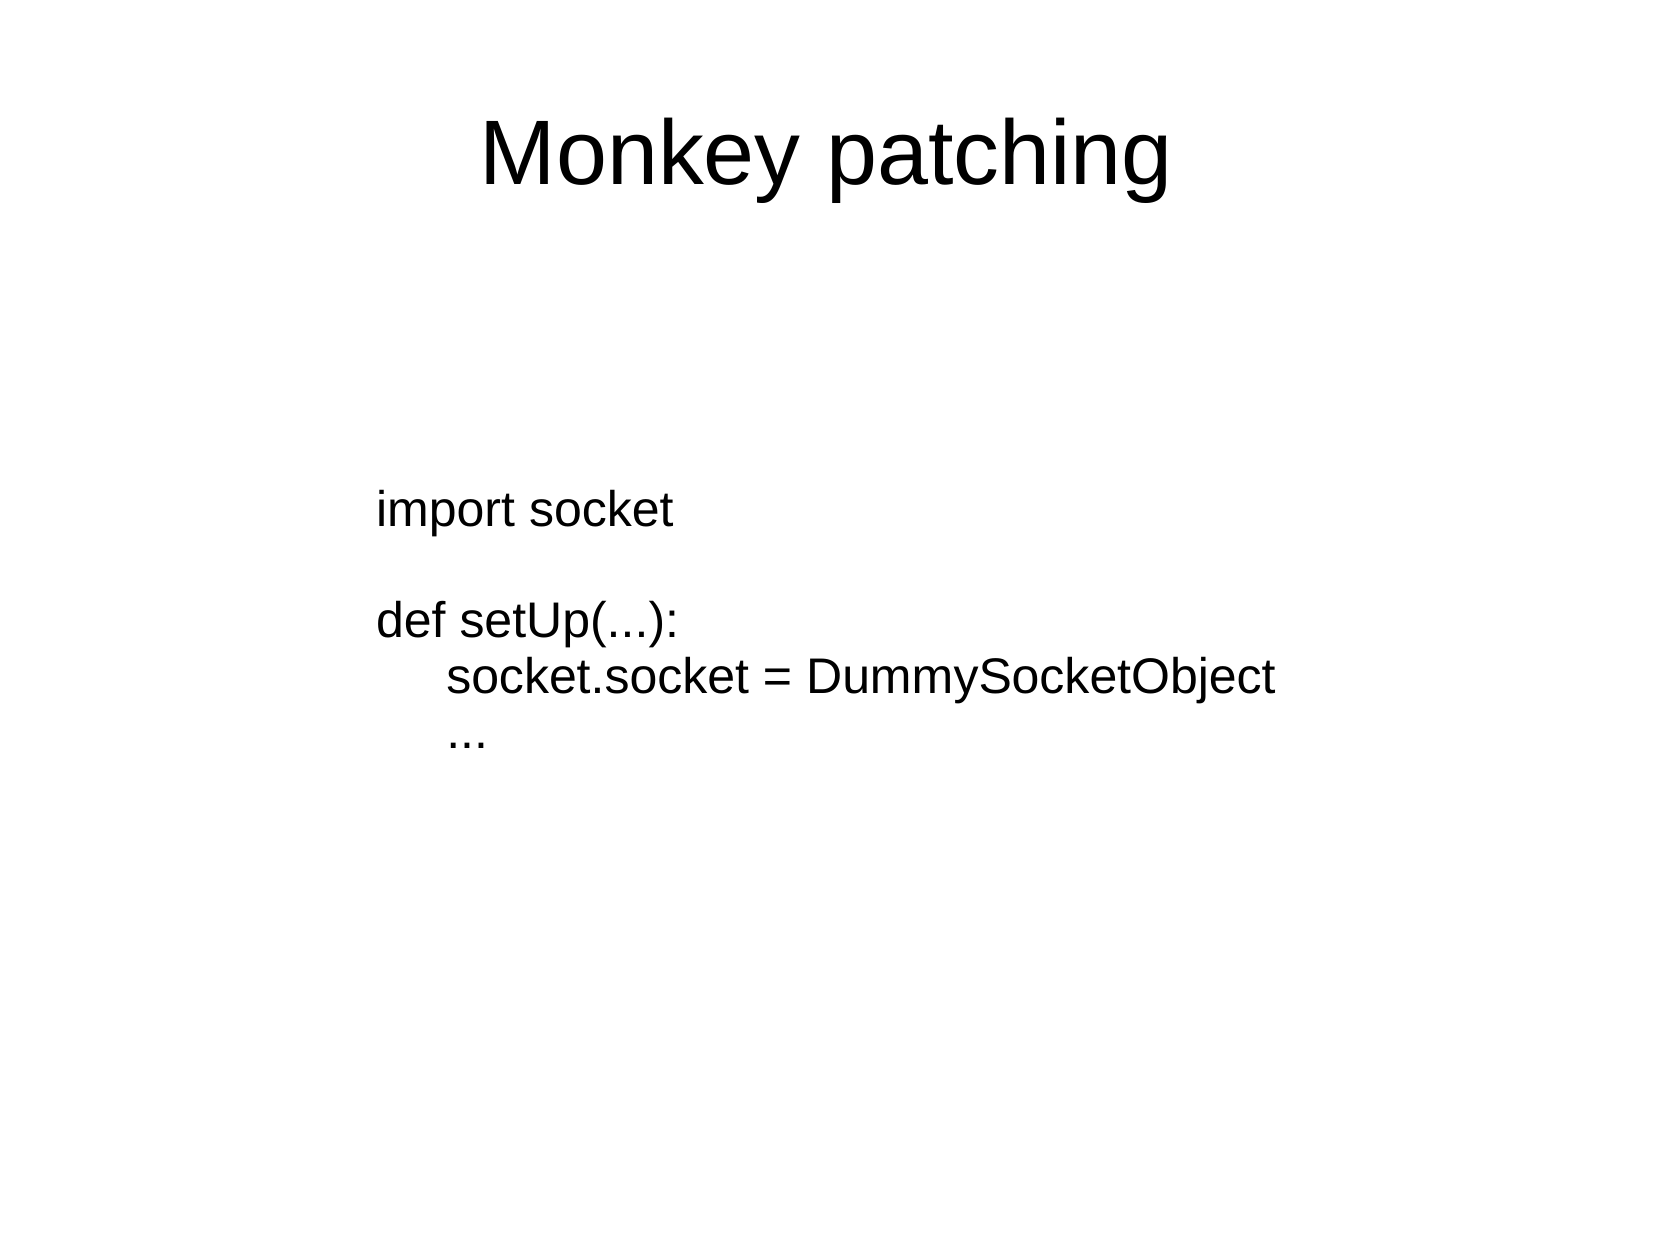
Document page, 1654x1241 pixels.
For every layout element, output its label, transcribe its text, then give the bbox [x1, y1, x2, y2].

text_box import socket def setUp(...): socket.socket = DummySocketObject ... [361, 473, 1293, 767]
title Monkey patching [82, 49, 1571, 257]
